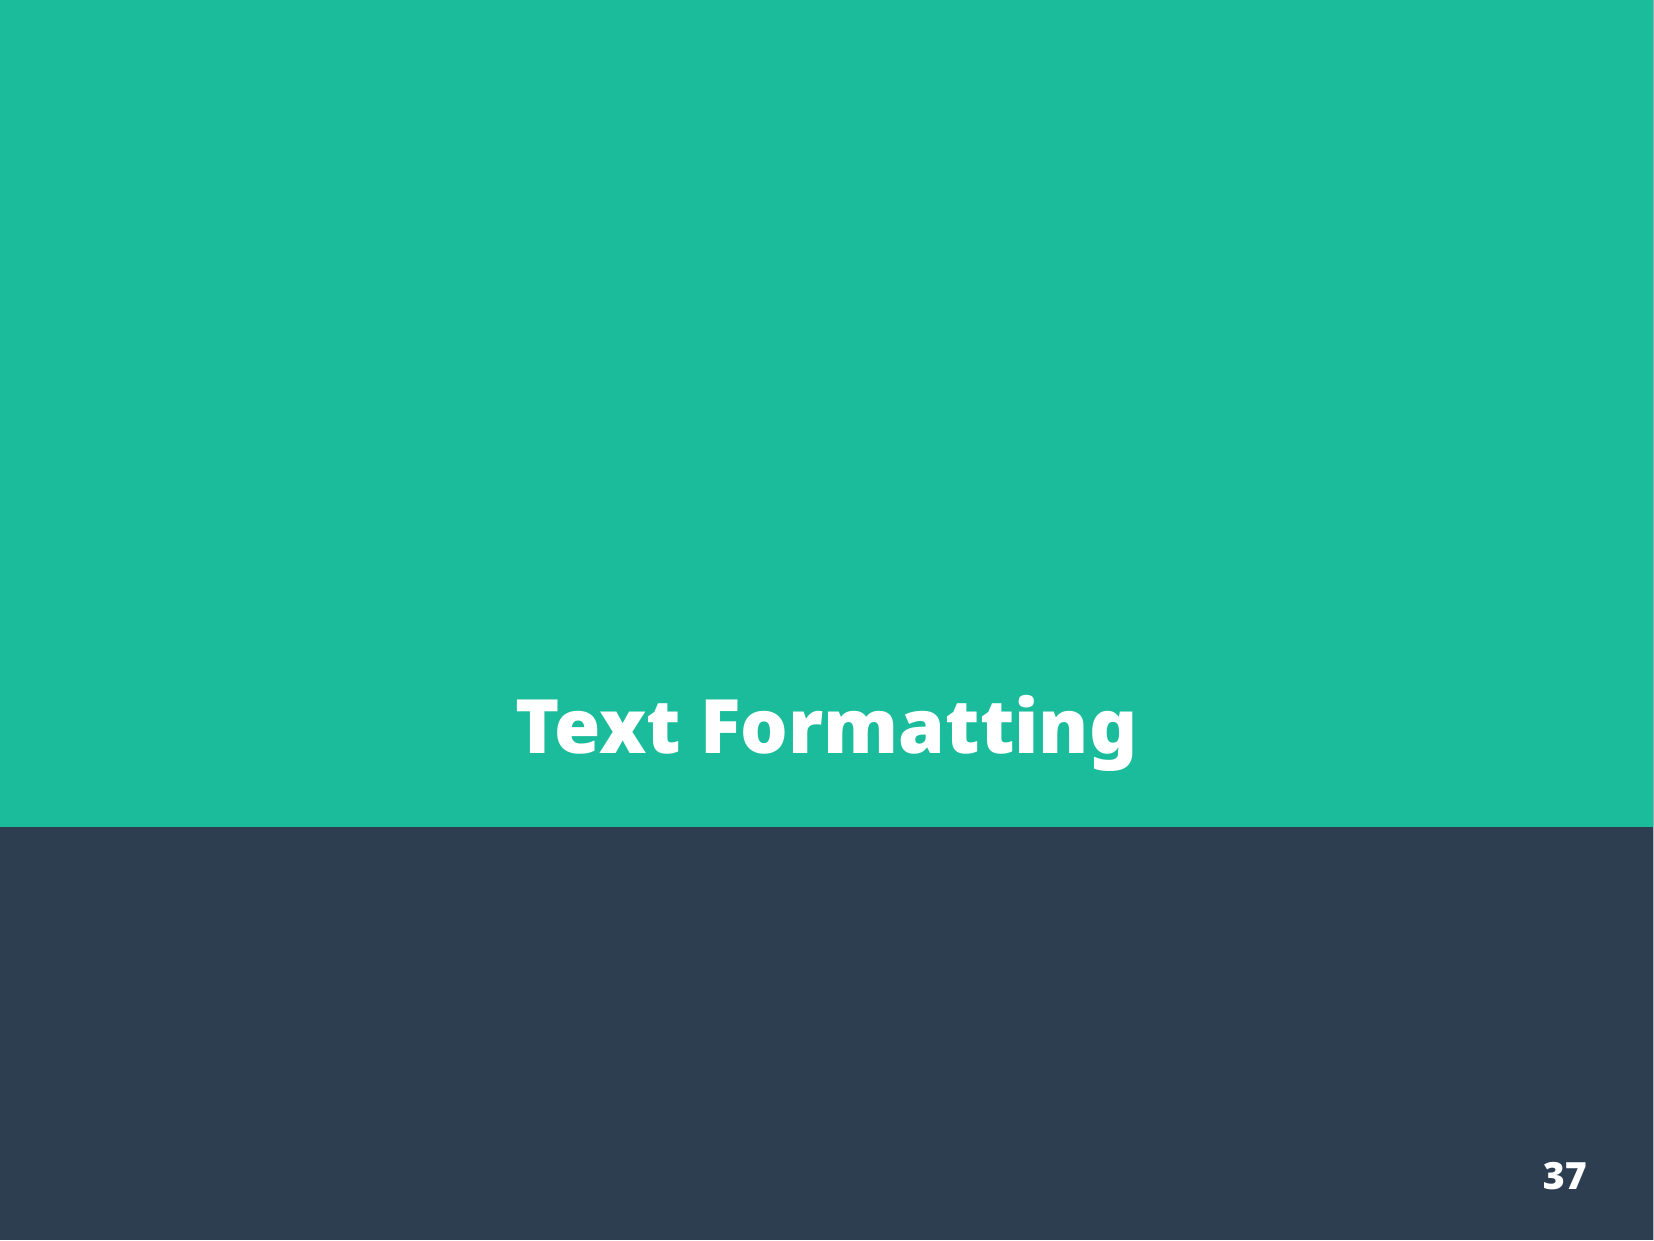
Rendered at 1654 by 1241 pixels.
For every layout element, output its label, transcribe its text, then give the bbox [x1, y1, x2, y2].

title Text Formatting [59, 620, 1595, 778]
